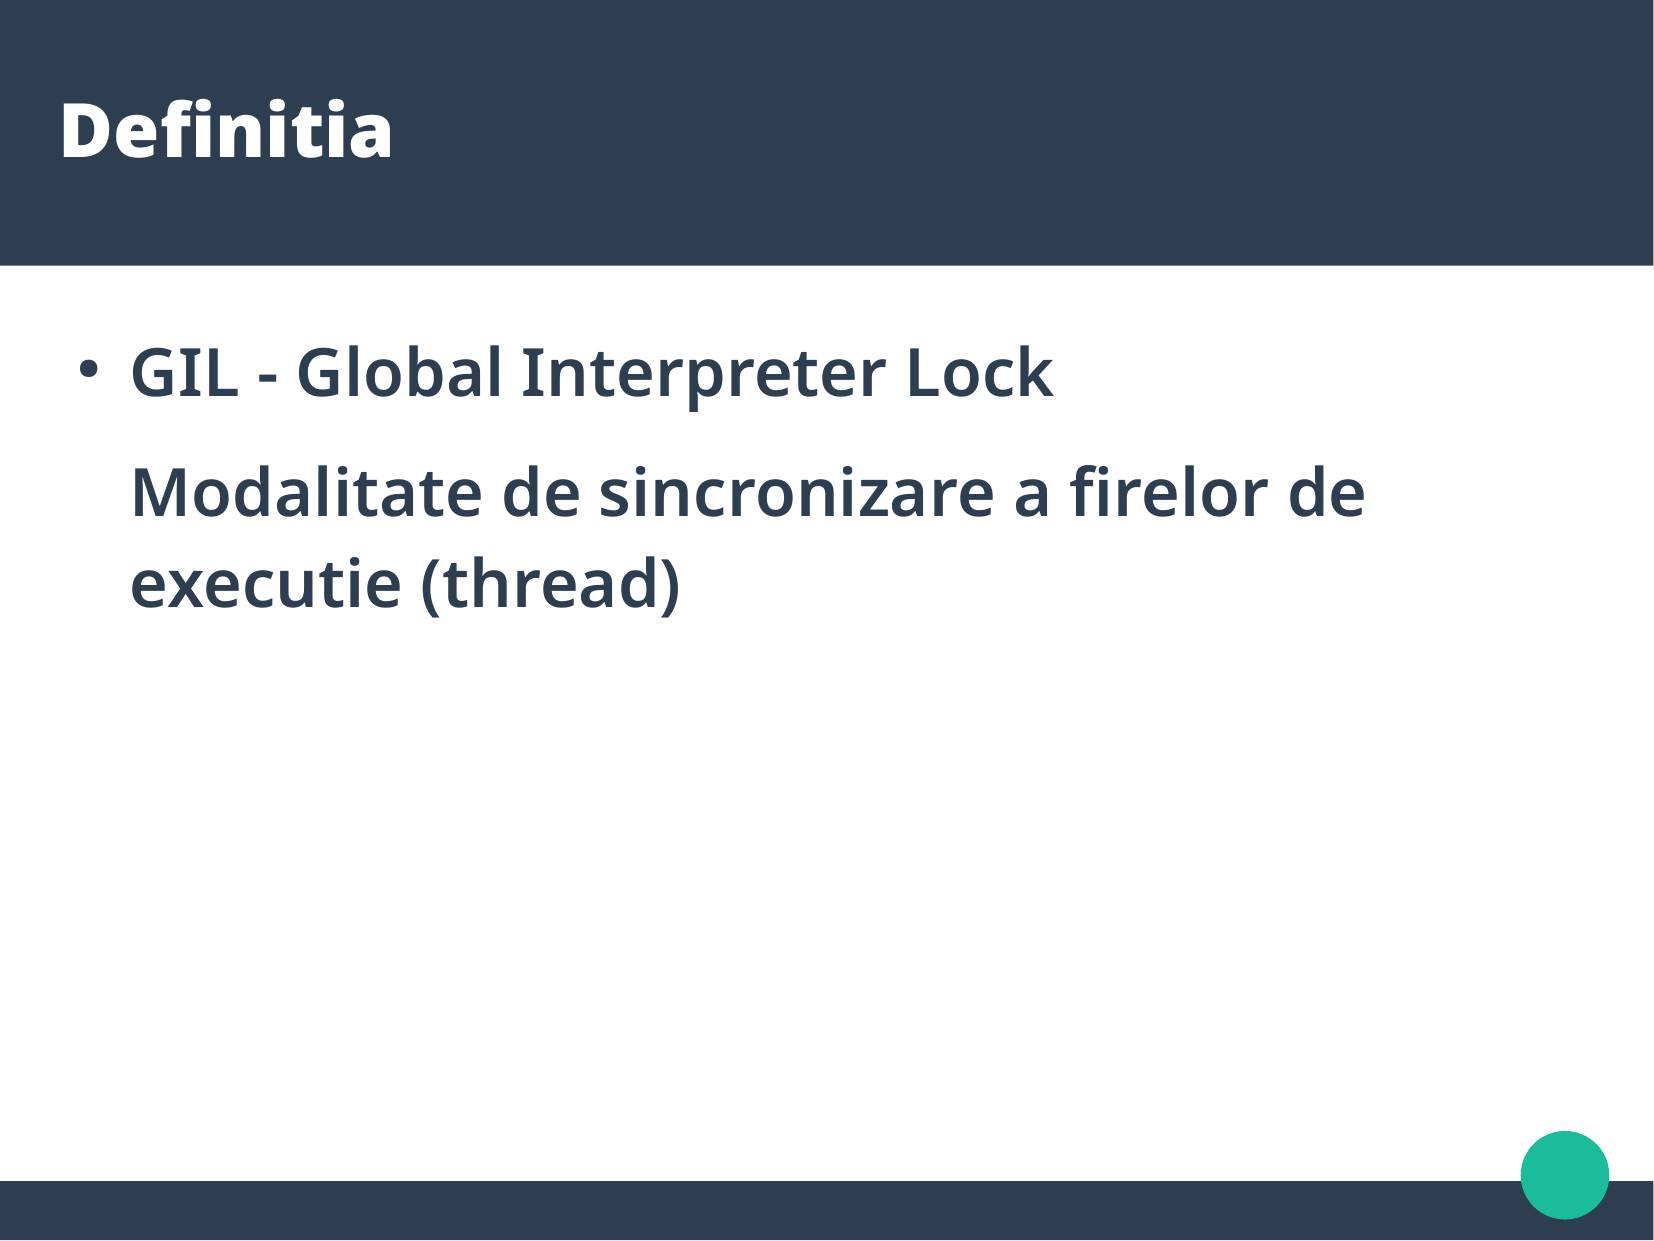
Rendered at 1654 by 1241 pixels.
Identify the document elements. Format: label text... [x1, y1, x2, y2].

list GIL - Global Interpreter Lock Modalitate de sincronizare a firelor de executie (thread) [59, 324, 1595, 1152]
title Definitia [59, 49, 1595, 207]
